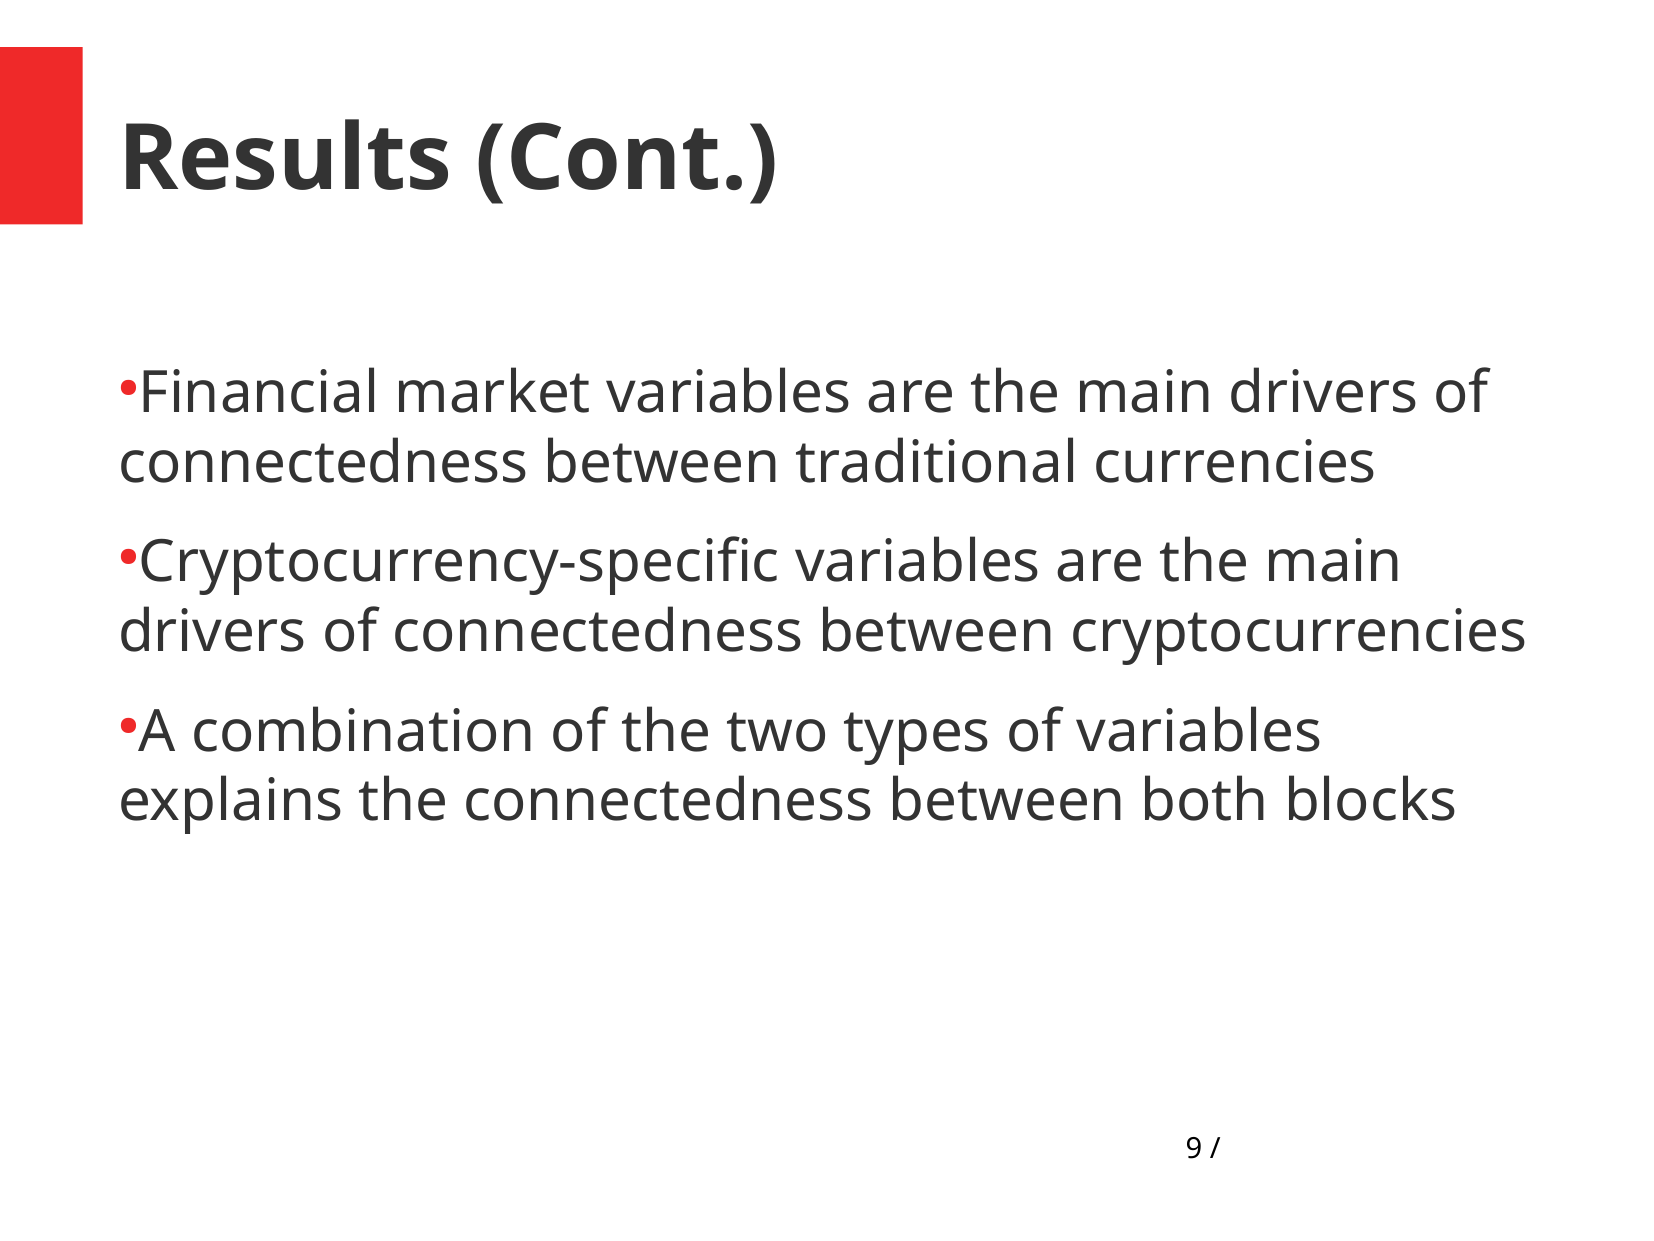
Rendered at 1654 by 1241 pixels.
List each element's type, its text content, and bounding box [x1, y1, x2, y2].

text_box <number> / [1185, 1129, 1571, 1216]
list Financial market variables are the main drivers of connectedness between traditional currencies Cryptocurrency-specific variables are the main drivers of connectedness between cryptocurrencies A combination of the two types of variables explains the connectedness between both blocks [118, 354, 1536, 1074]
title Results (Cont.) [118, 49, 1571, 257]
